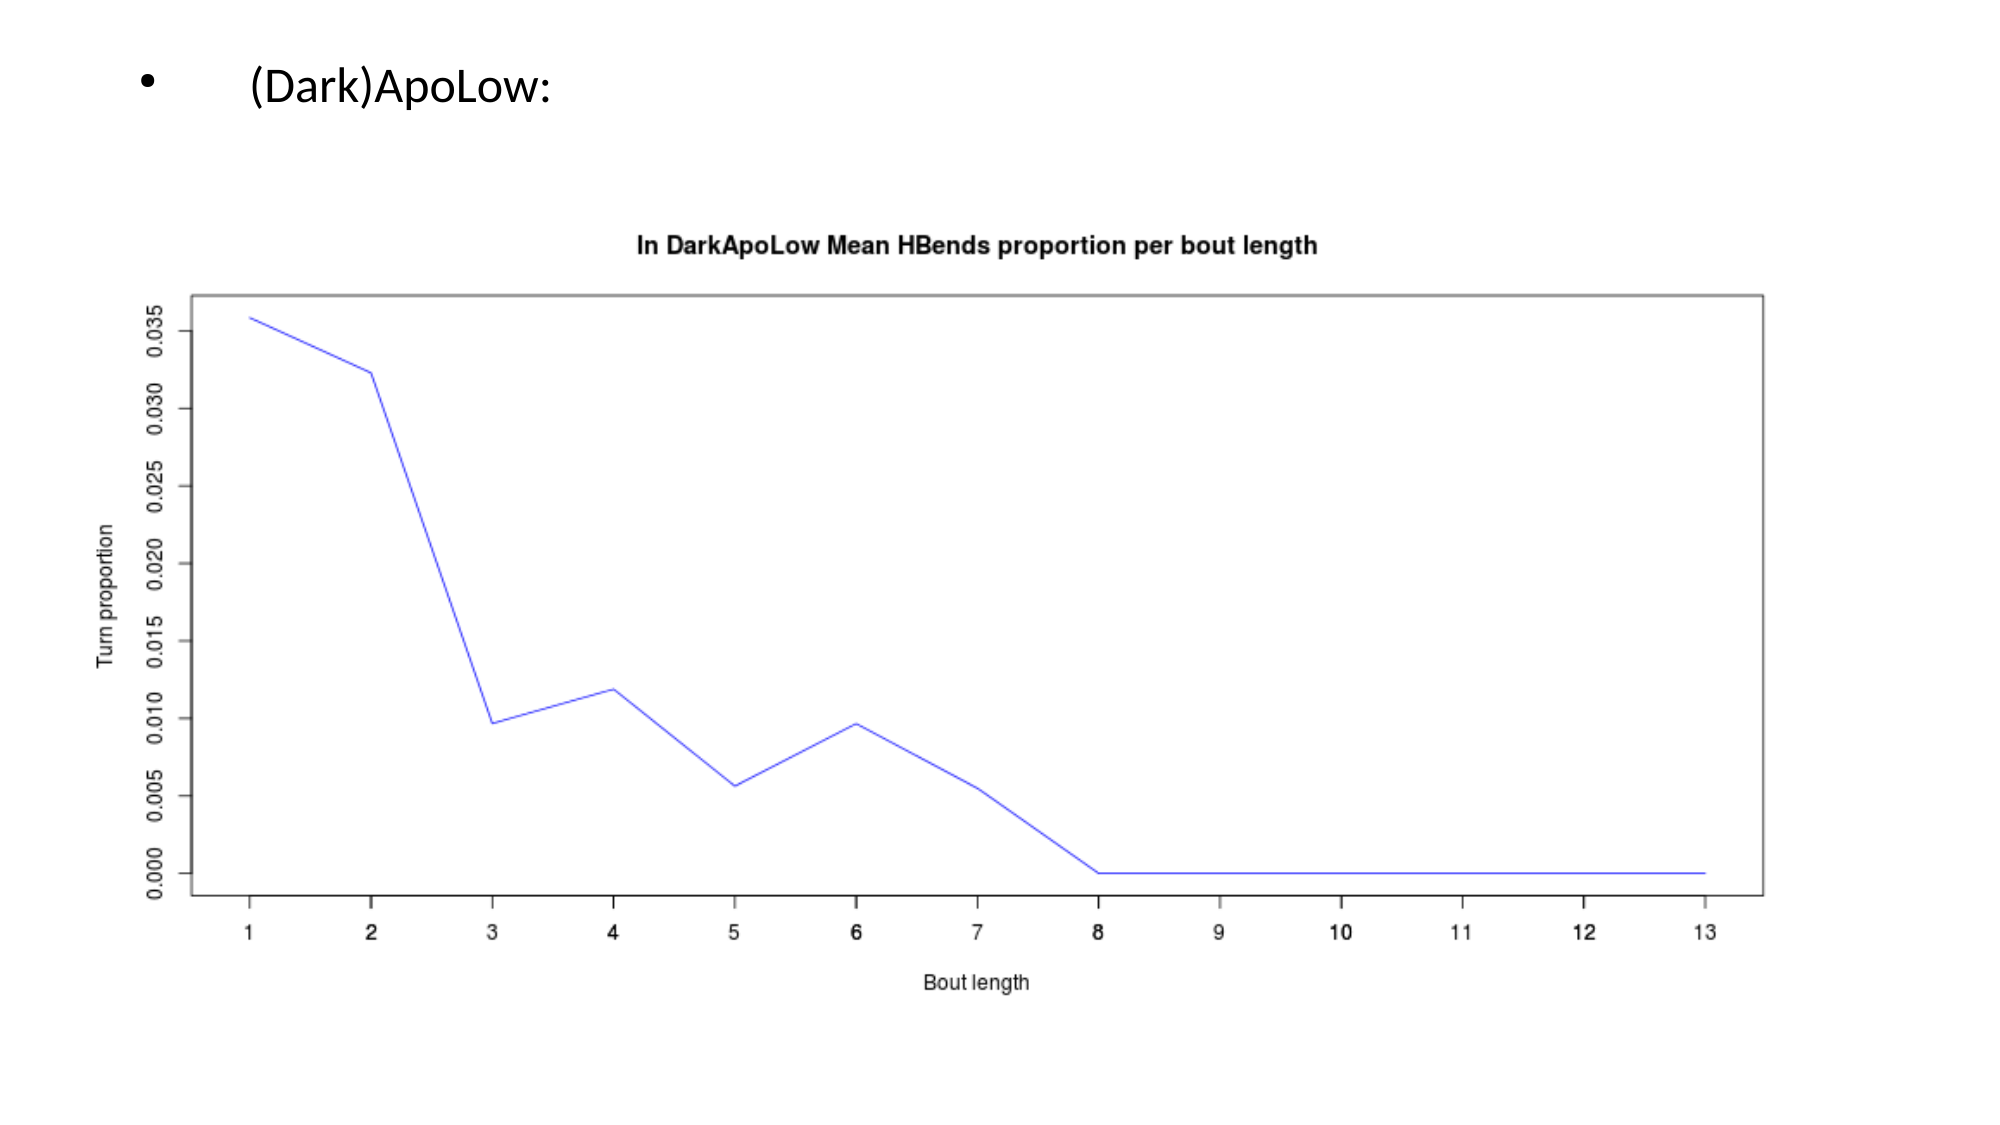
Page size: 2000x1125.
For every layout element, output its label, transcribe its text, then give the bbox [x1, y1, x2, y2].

picture [90, 194, 1816, 1023]
text_box (Dark)ApoLow: [0, 0, 2000, 946]
